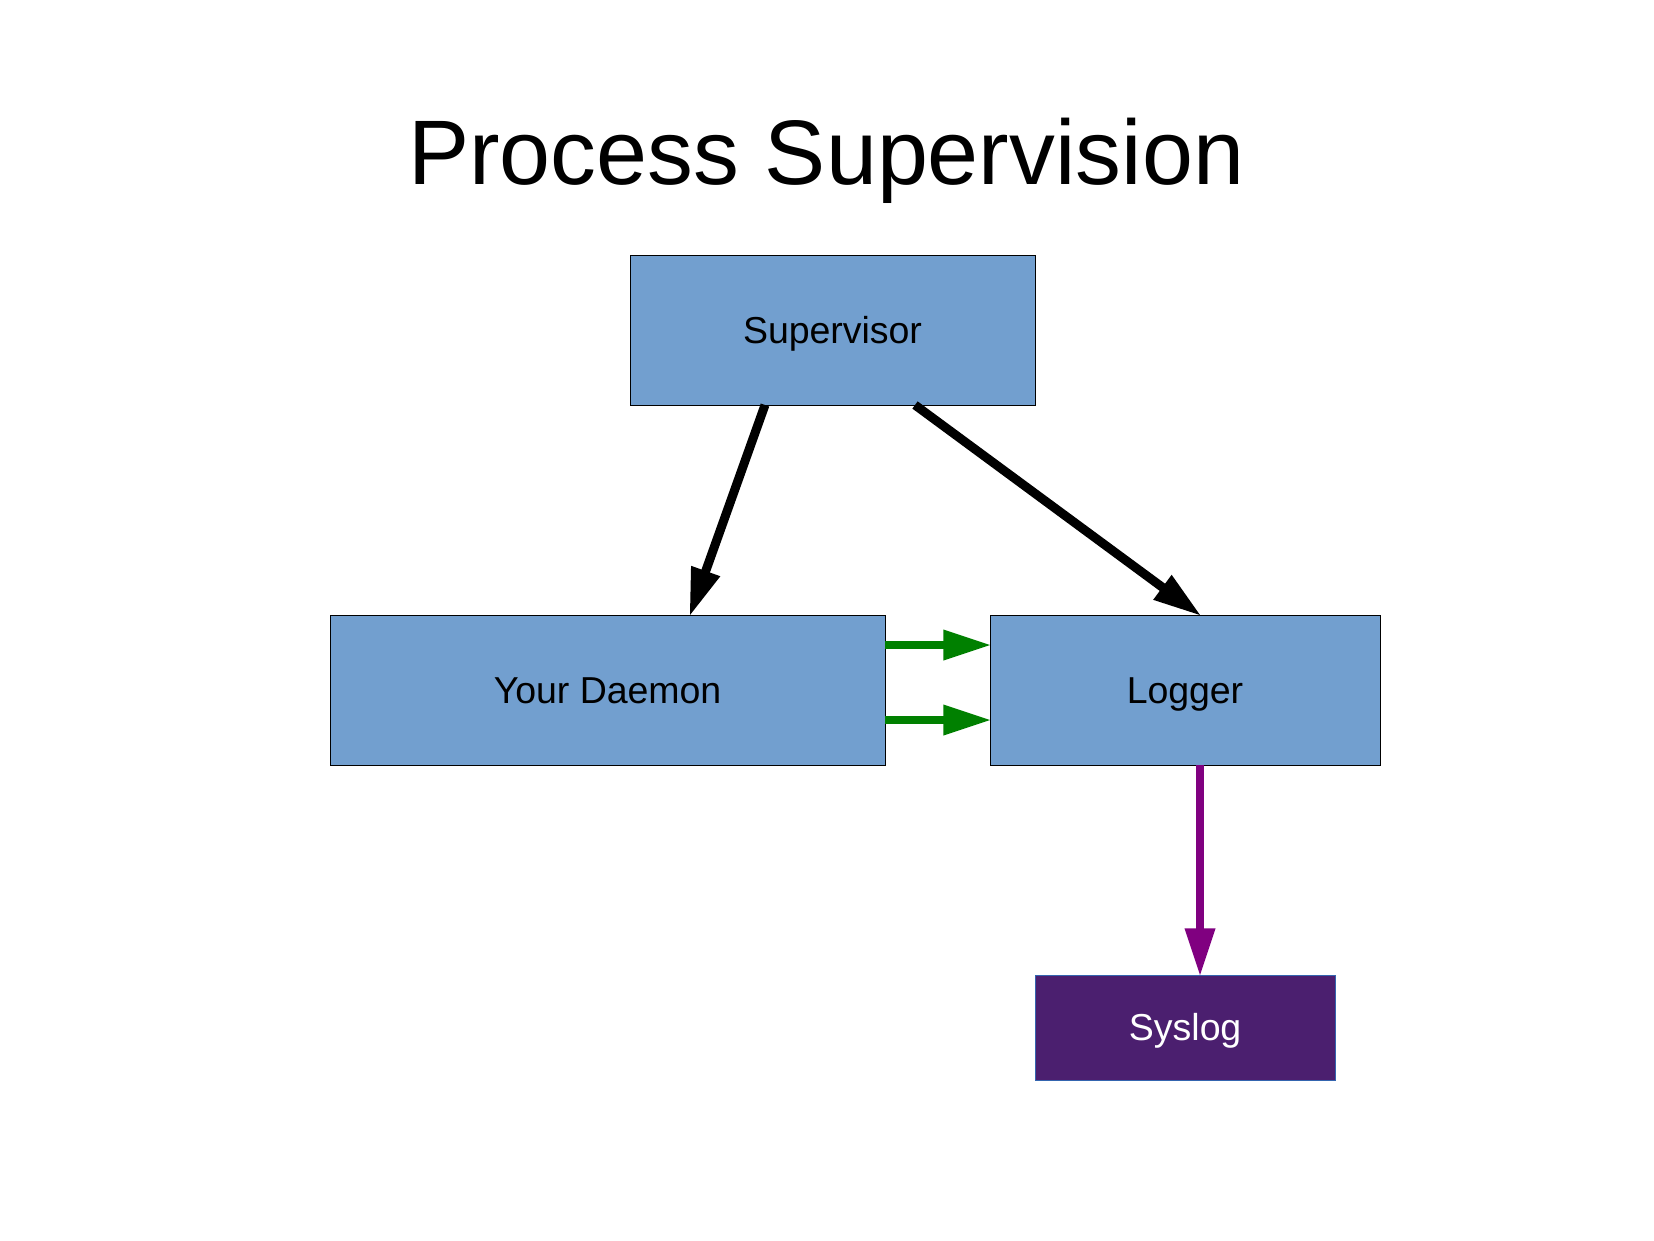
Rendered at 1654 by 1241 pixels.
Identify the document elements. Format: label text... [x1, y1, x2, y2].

text_box Supervisor [630, 257, 1036, 406]
title Process Supervision [82, 49, 1571, 257]
text_box Your Daemon [330, 615, 886, 766]
text_box Syslog [1035, 975, 1336, 1081]
text_box Logger [990, 615, 1381, 766]
